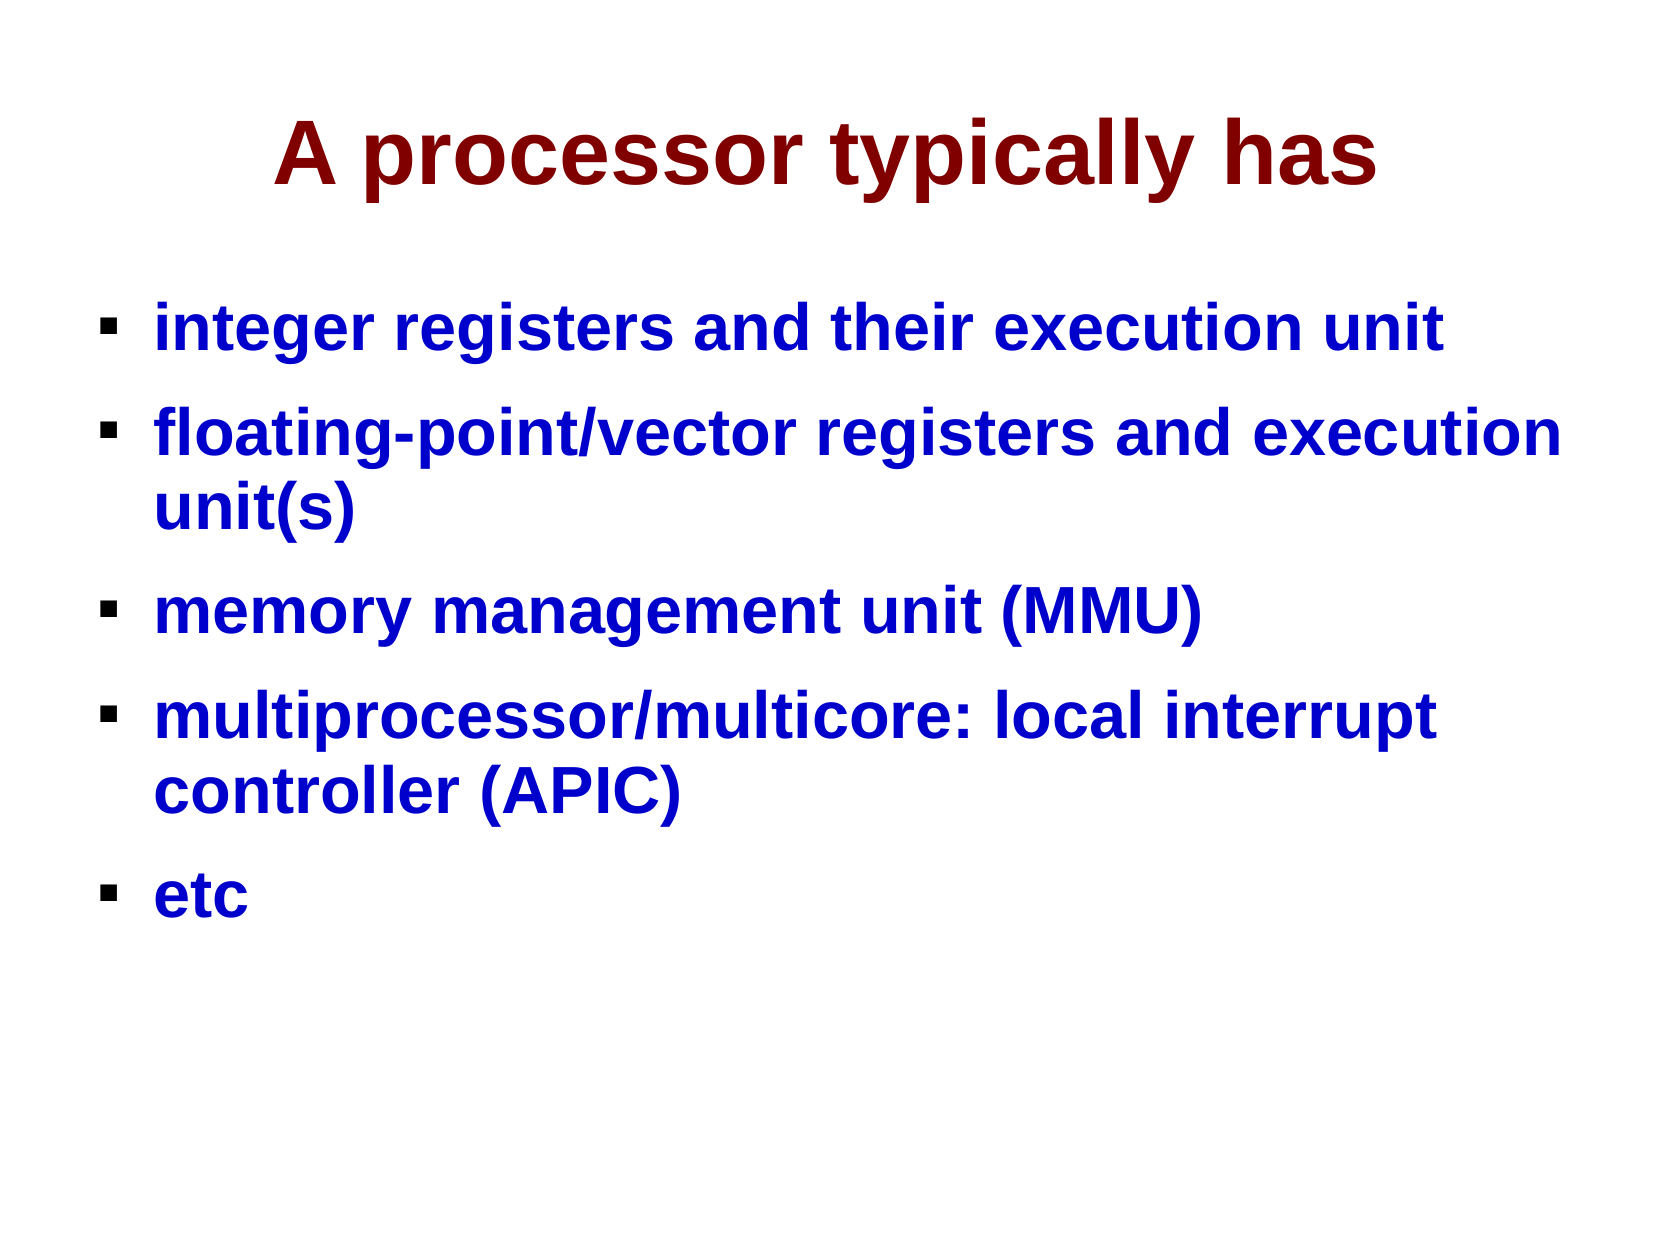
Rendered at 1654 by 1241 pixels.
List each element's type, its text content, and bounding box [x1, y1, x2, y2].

list integer registers and their execution unit floating-point/vector registers and execution unit(s) memory management unit (MMU) multiprocessor/multicore: local interrupt controller (APIC) etc [82, 290, 1571, 1010]
title A processor typically has [82, 49, 1571, 257]
